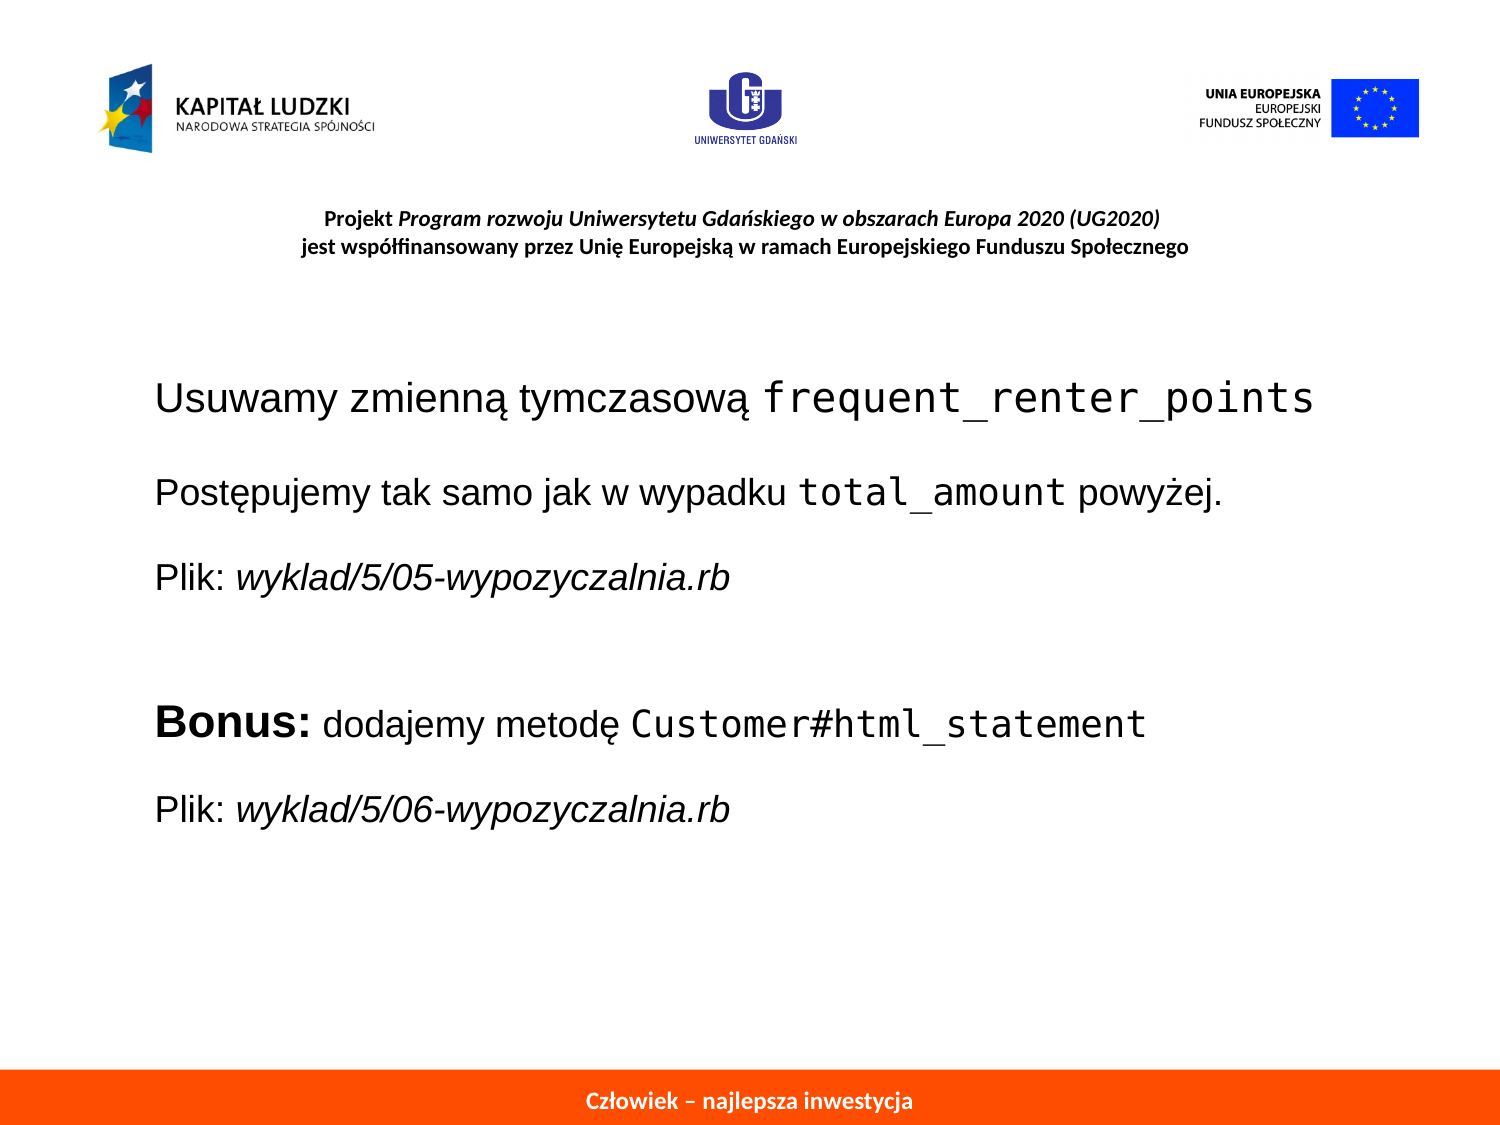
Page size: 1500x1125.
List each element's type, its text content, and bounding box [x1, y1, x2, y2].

text_box Usuwamy zmienną tymczasową frequent_renter_points Postępujemy tak samo jak w wypadku total_amount powyżej. Plik: wyklad/5/05-wypozyczalnia.rb Bonus: dodajemy metodę Customer#html_statement Plik: wyklad/5/06-wypozyczalnia.rb [139, 366, 1332, 839]
picture [692, 69, 800, 147]
text_box Projekt Program rozwoju Uniwersytetu Gdańskiego w obszarach Europa 2020 (UG2020) jest współfinansowany przez Unię Europejską w ramach Europejskiego Funduszu Społecznego [53, 196, 1439, 267]
picture [53, 19, 418, 196]
picture [1179, 60, 1439, 156]
footer Człowiek – najlepsza inwestycja [0, 1069, 1500, 1125]
